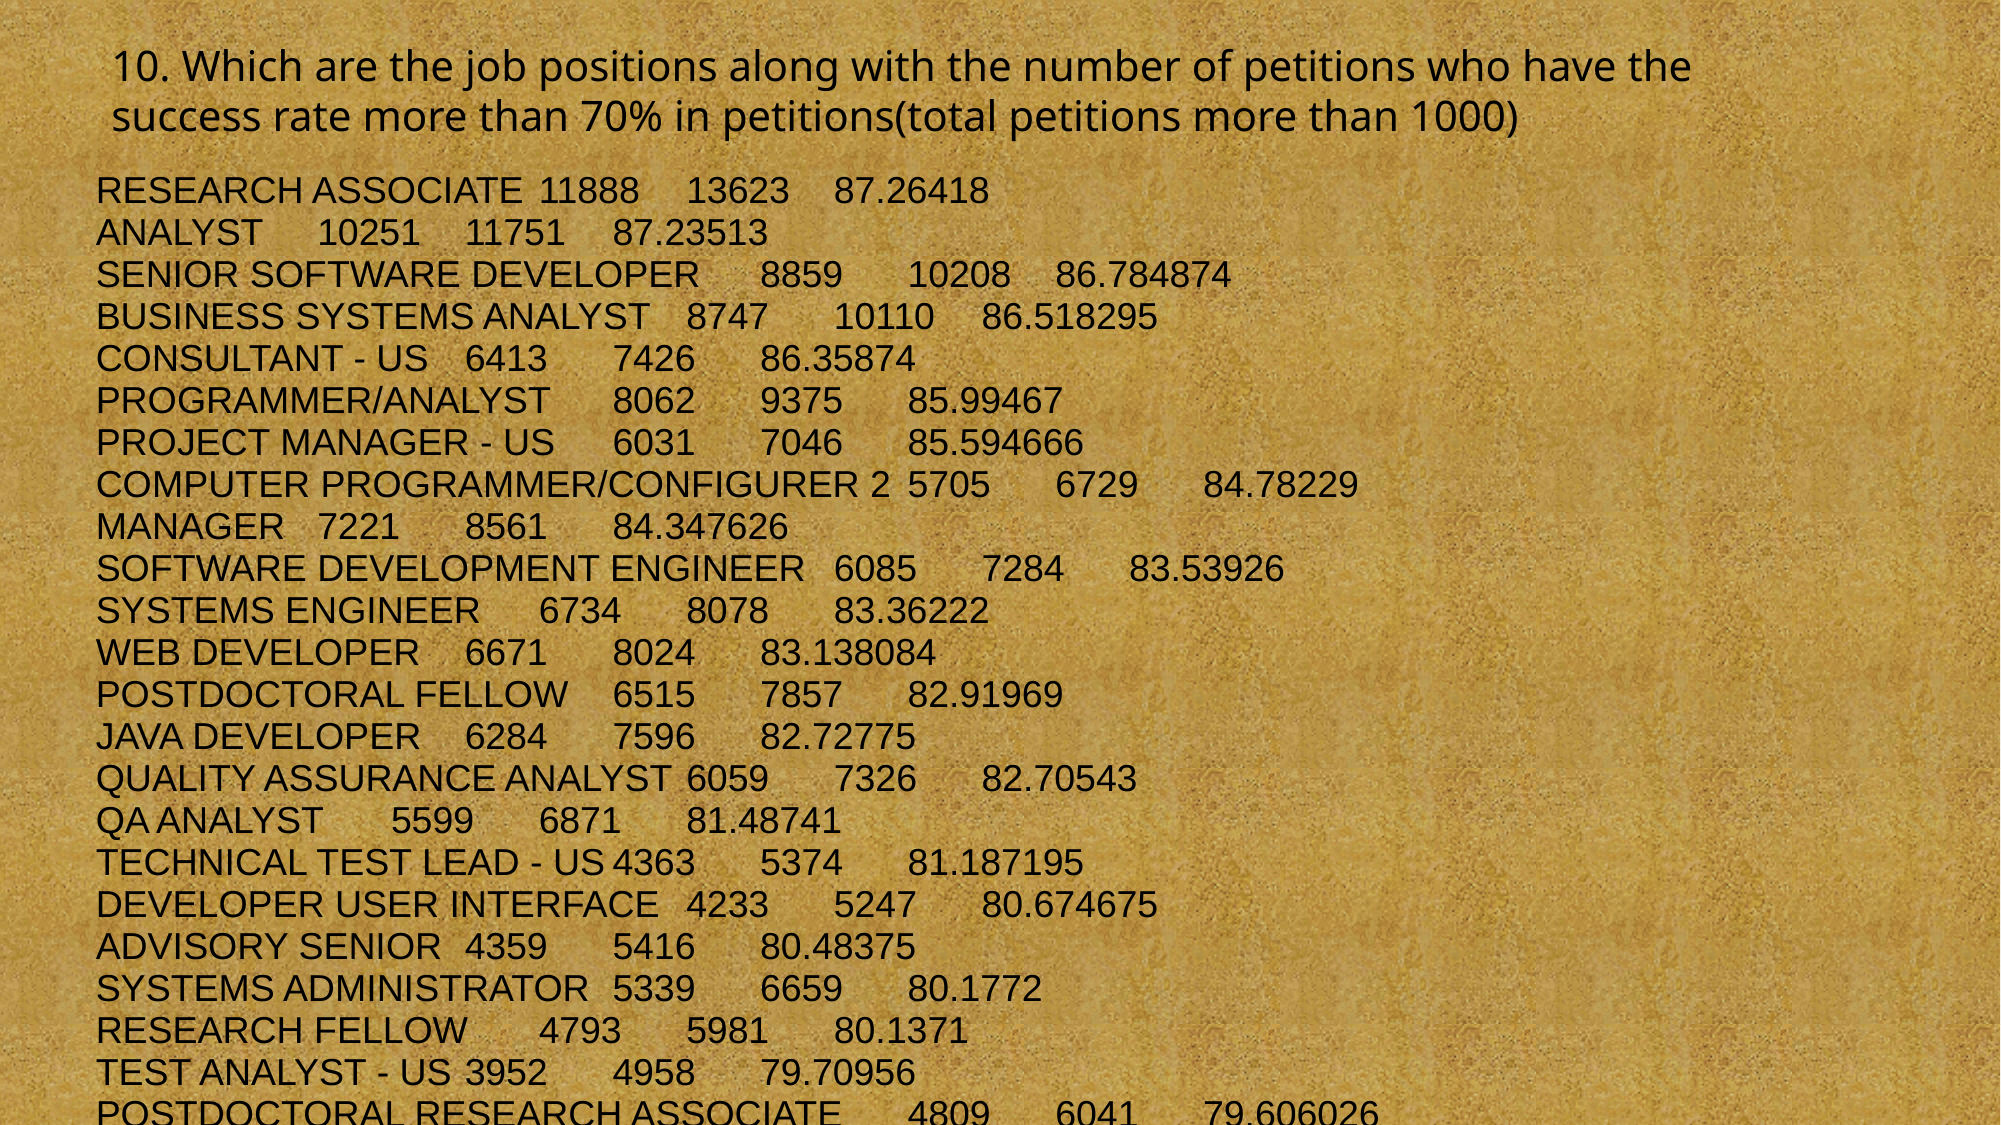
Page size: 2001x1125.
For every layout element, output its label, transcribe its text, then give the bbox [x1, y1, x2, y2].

picture [0, 0, 2001, 1125]
text_box RESEARCH ASSOCIATE 11888 13623 87.26418 ANALYST 10251 11751 87.23513 SENIOR SOFTWARE DEVELOPER 8859 10208 86.784874 BUSINESS SYSTEMS ANALYST 8747 10110 86.518295 CONSULTANT - US 6413 7426 86.35874 PROGRAMMER/ANALYST 8062 9375 85.99467 PROJECT MANAGER - US 6031 7046 85.594666 COMPUTER PROGRAMMER/CONFIGURER 2 5705 6729 84.78229 MANAGER 7221 8561 84.347626 SOFTWARE DEVELOPMENT ENGINEER 6085 7284 83.53926 SYSTEMS ENGINEER 6734 8078 83.36222 WEB DEVELOPER 6671 8024 83.138084 POSTDOCTORAL FELLOW 6515 7857 82.91969 JAVA DEVELOPER 6284 7596 82.72775 QUALITY ASSURANCE ANALYST 6059 7326 82.70543 QA ANALYST 5599 6871 81.48741 TECHNICAL TEST LEAD - US 4363 5374 81.187195 DEVELOPER USER INTERFACE 4233 5247 80.674675 ADVISORY SENIOR 4359 5416 80.48375 SYSTEMS ADMINISTRATOR 5339 6659 80.1772 RESEARCH FELLOW 4793 5981 80.1371 TEST ANALYST - US 3952 4958 79.70956 POSTDOCTORAL RESEARCH ASSOCIATE 4809 6041 79.606026 [81, 162, 1444, 1125]
title 10. Which are the job positions along with the number of petitions who have the success rate more than 70% in petitions(total petitions more than 1000) [96, 0, 1832, 148]
